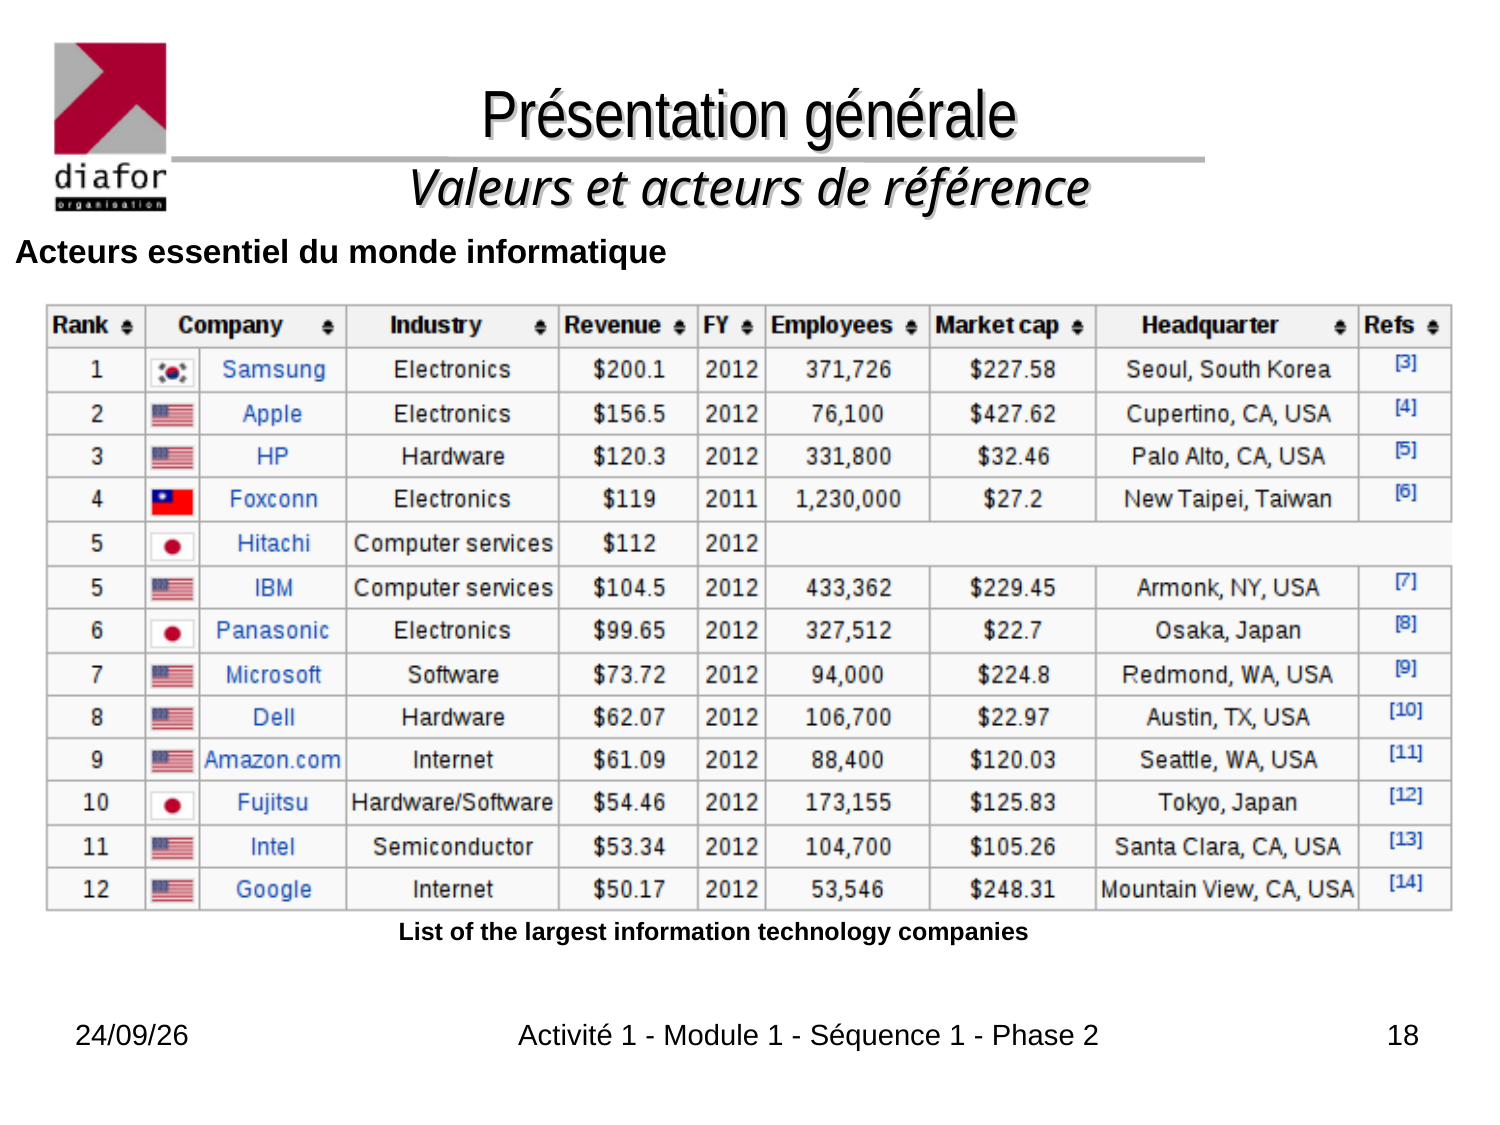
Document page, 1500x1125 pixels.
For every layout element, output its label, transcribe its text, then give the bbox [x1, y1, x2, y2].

picture [53, 42, 168, 213]
text_box List of the largest information technology companies [383, 915, 1182, 953]
picture [29, 295, 1476, 927]
text_box Acteurs essentiel du monde informatique [0, 232, 739, 278]
title Présentation générale Valeurs et acteurs de référence [75, 45, 1426, 250]
